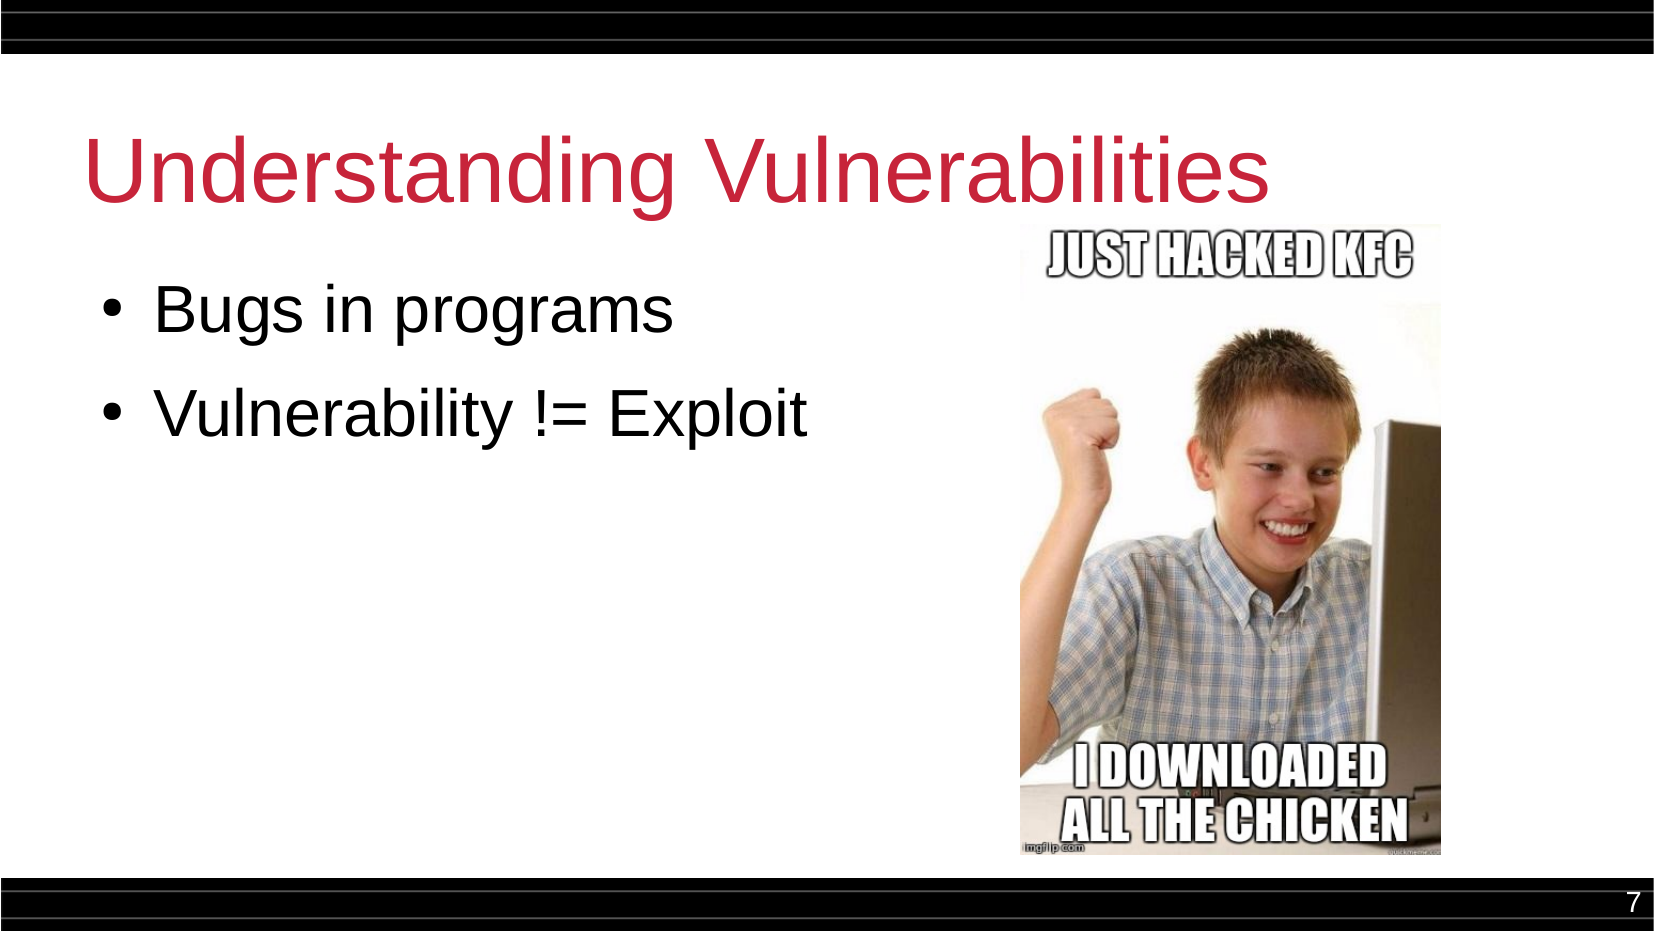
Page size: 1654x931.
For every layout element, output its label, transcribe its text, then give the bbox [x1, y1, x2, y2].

list Bugs in programs Vulnerability != Exploit [82, 271, 826, 758]
picture [1020, 224, 1441, 856]
picture [1, 0, 1654, 54]
picture [1, 878, 1654, 931]
title Understanding Vulnerabilities [82, 92, 1571, 249]
